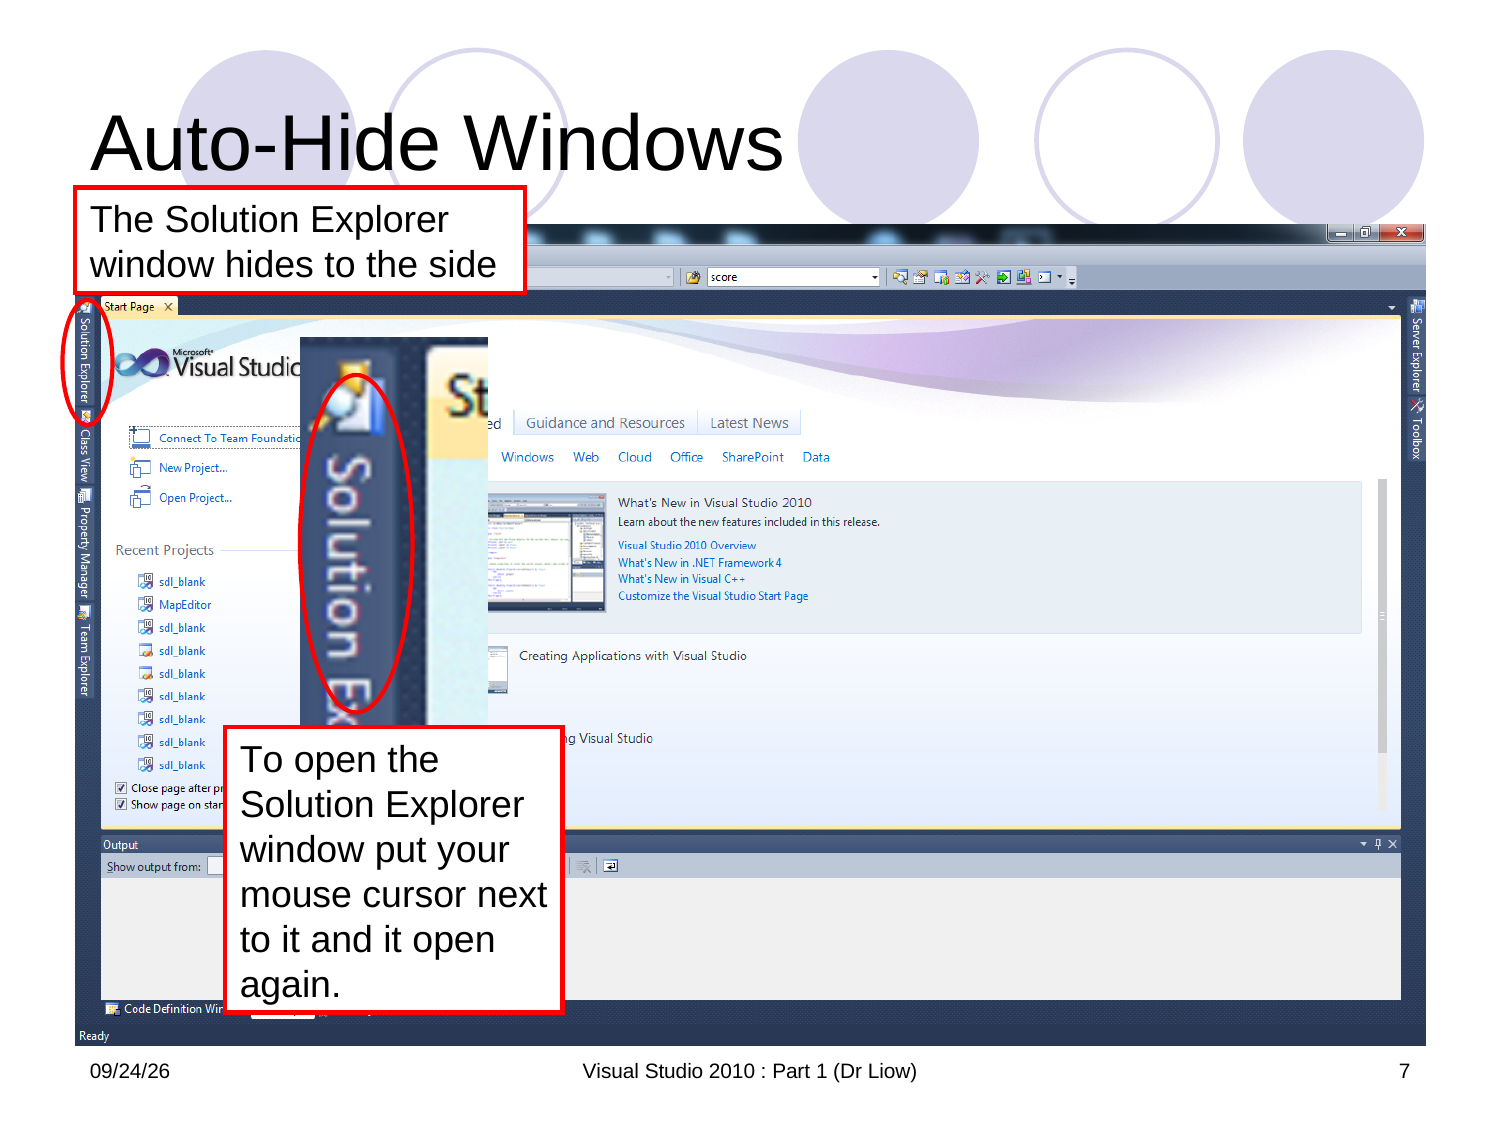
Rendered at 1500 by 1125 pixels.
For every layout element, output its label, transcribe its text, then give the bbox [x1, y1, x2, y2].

picture [75, 303, 110, 422]
title Auto-Hide Windows [75, 45, 1426, 233]
text_box Visual Studio 2010 : Part 1 (Dr Liow) [512, 1049, 988, 1101]
text_box The Solution Explorer window hides to the side [75, 187, 526, 293]
text_box To open the Solution Explorer window put your mouse cursor next to it and it open again. [224, 727, 563, 1013]
text_box 08/22/12 [74, 1049, 426, 1101]
picture [75, 233, 1426, 1046]
text_box <number> [1074, 1049, 1426, 1101]
